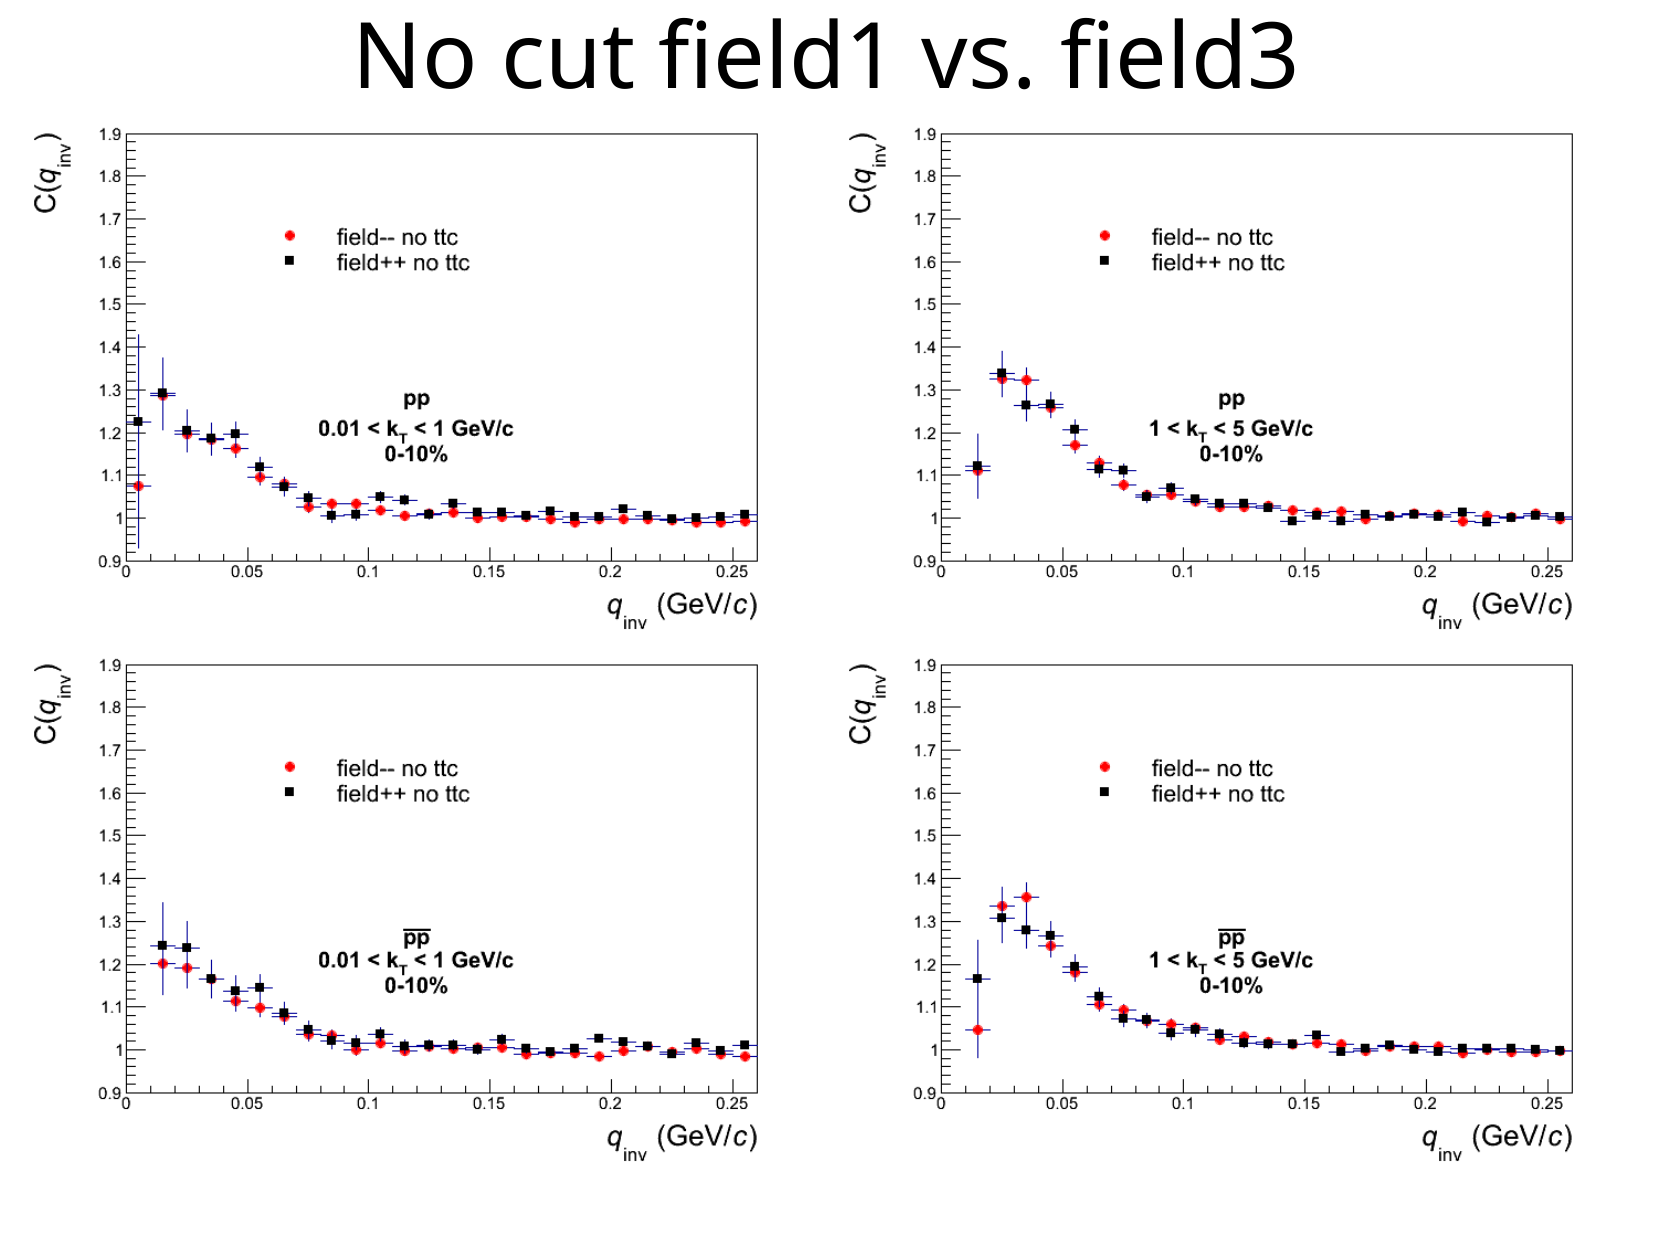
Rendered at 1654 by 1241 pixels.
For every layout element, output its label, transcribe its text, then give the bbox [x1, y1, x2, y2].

picture [11, 649, 780, 1171]
title No cut field1 vs. field3 [82, 0, 1571, 157]
picture [826, 649, 1595, 1171]
picture [826, 118, 1595, 639]
picture [11, 118, 780, 639]
